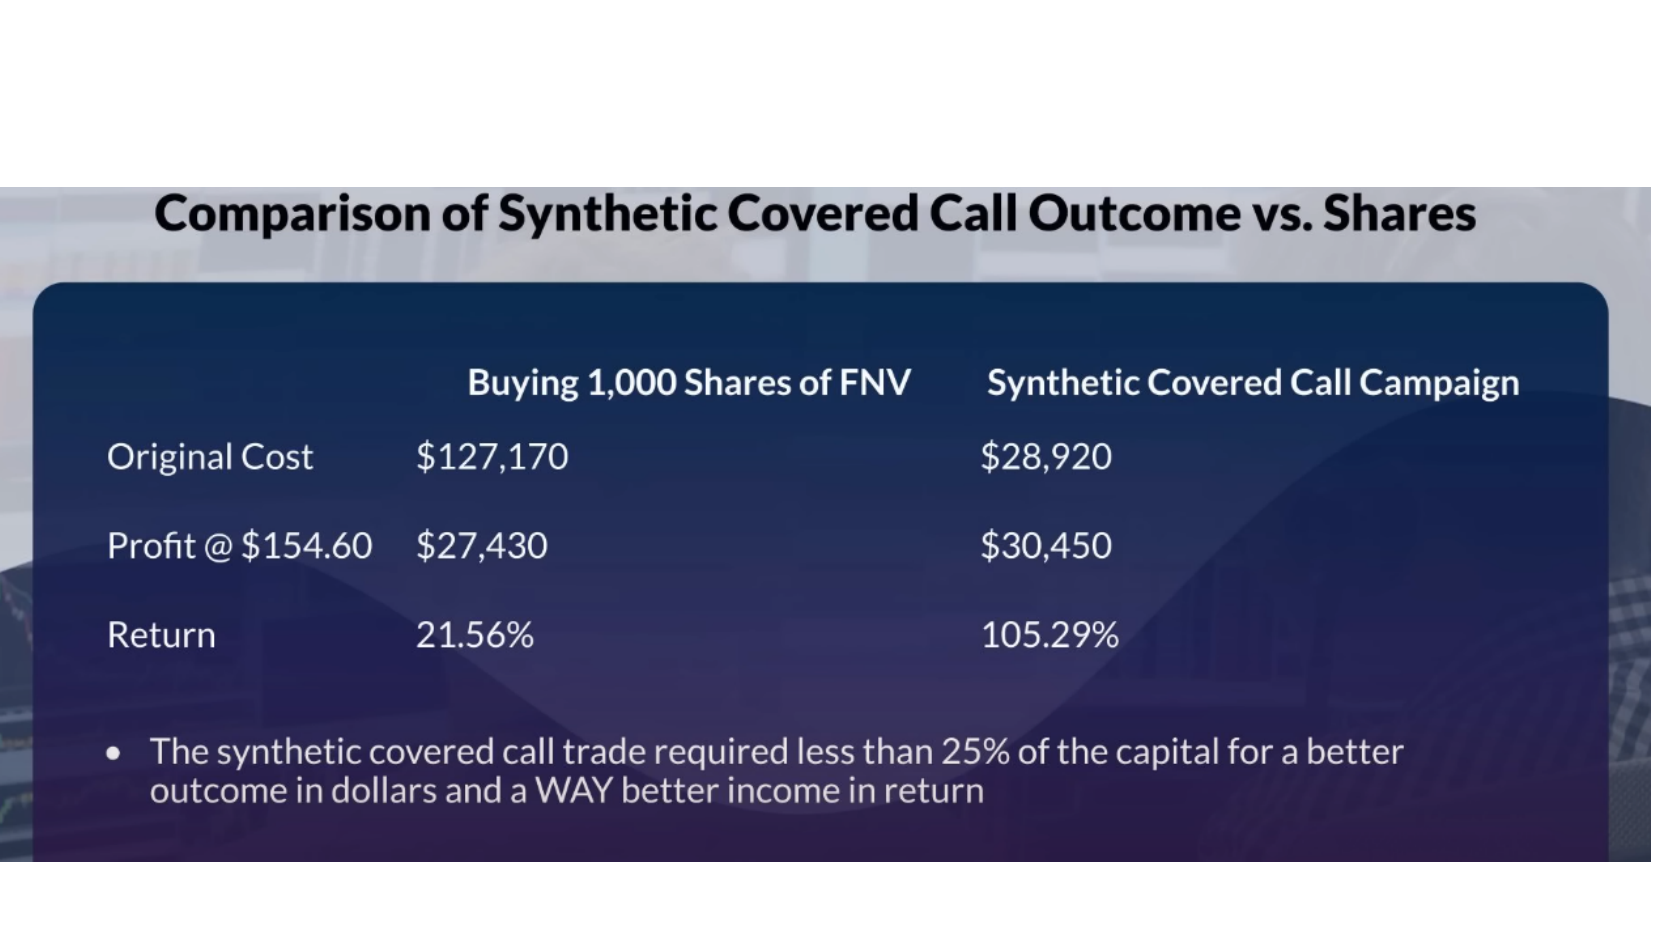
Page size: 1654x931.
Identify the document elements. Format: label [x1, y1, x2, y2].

picture [0, 187, 1651, 862]
